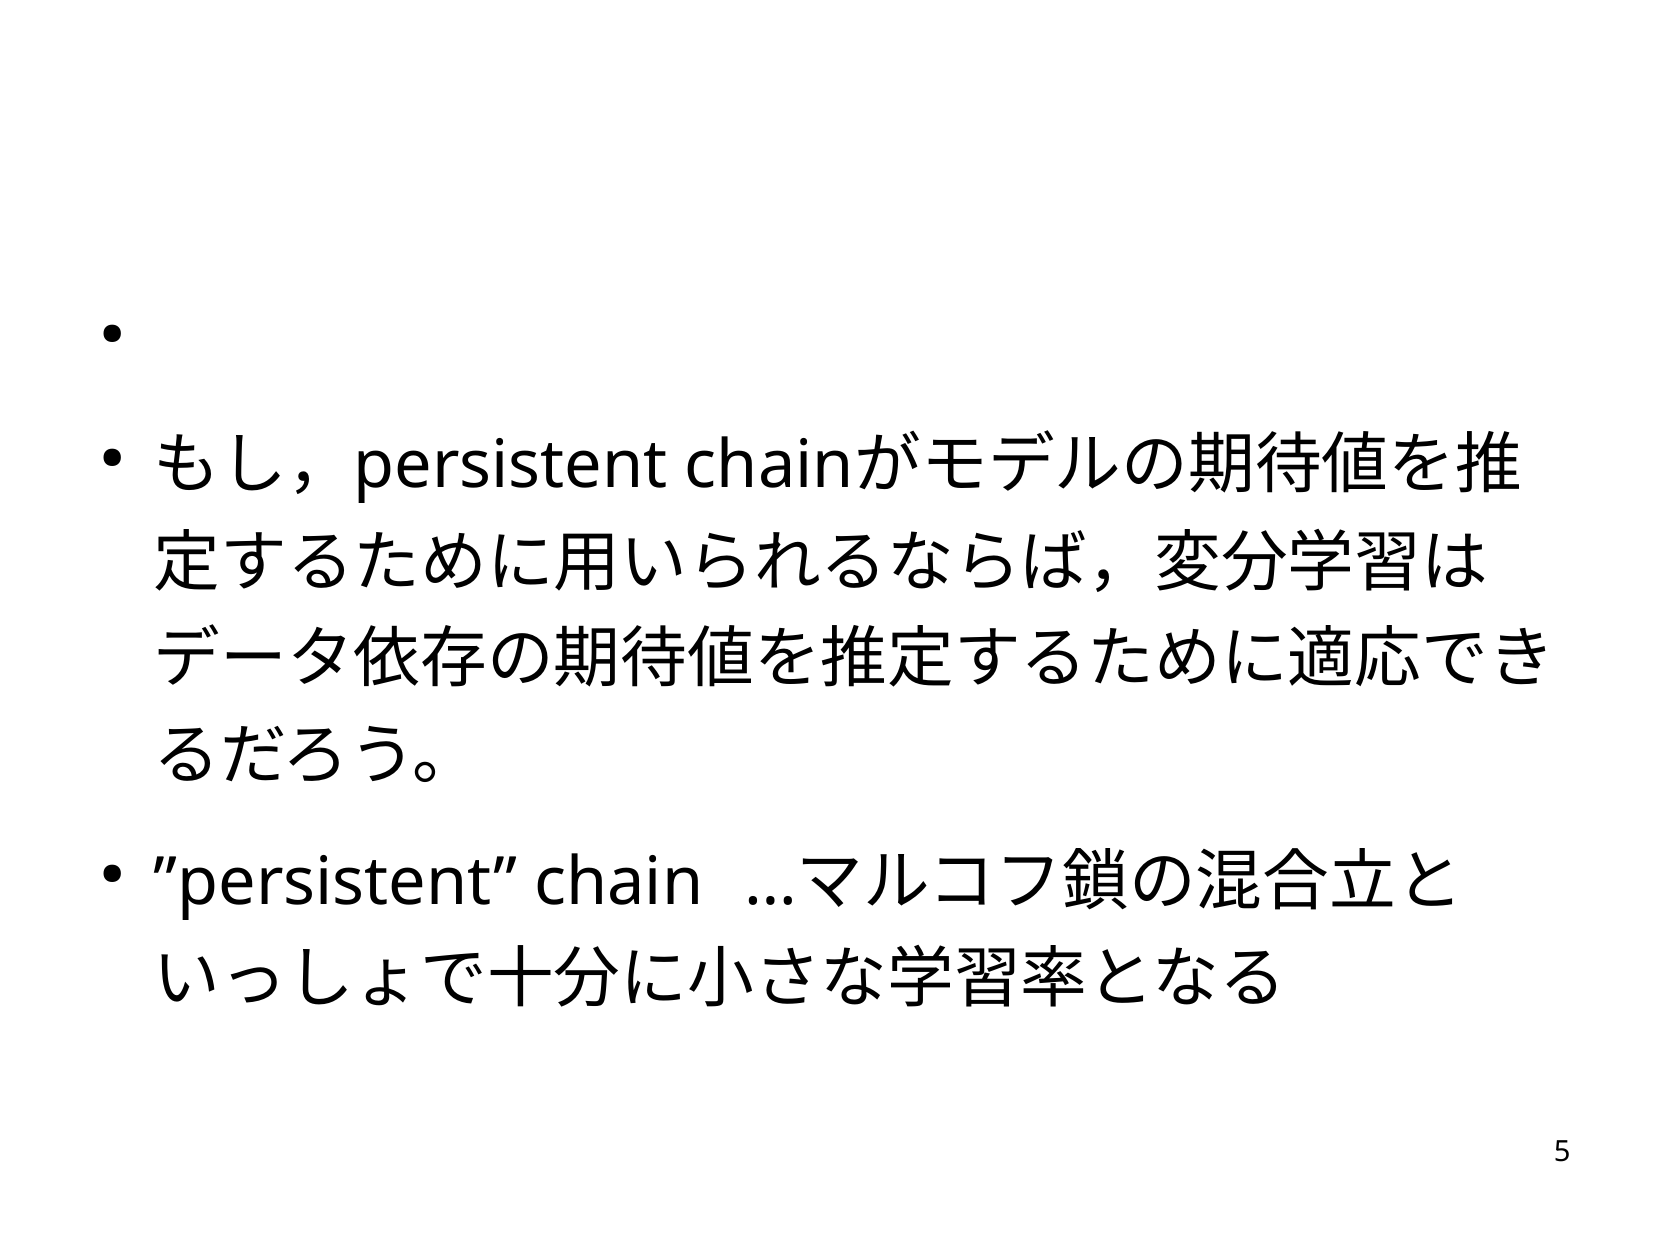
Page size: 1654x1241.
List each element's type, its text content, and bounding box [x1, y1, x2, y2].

list もし，persistent chainがモデルの期待値を推定するために用いられるならば，変分学習はデータ依存の期待値を推定するために適応できるだろう。 ”persistent” chain …マルコフ鎖の混合立といっしょで十分に小さな学習率となる [82, 290, 1571, 1109]
